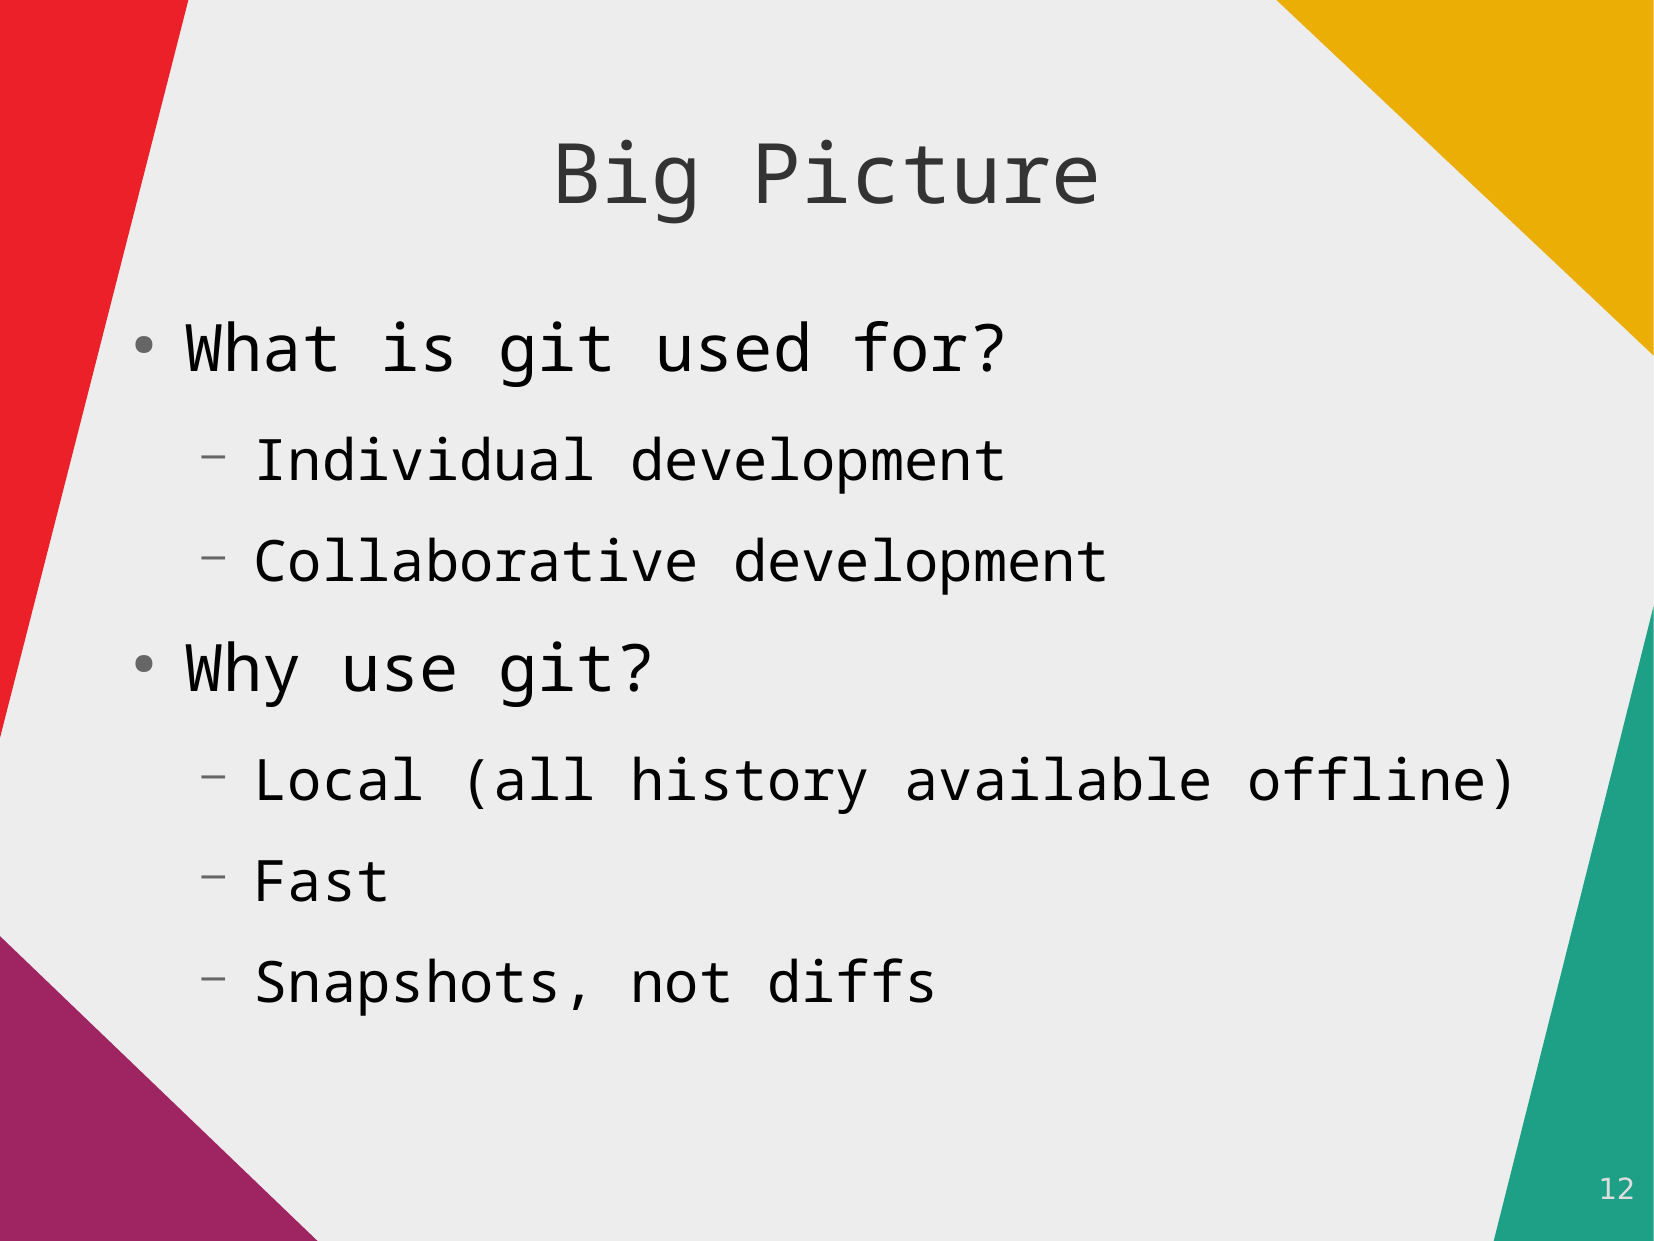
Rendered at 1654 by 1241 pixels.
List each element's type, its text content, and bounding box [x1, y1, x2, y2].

title Big Picture [114, 73, 1539, 271]
list What is git used for? Individual development Collaborative development Why use git? Local (all history available offline) Fast Snapshots, not diffs [114, 302, 1539, 1033]
